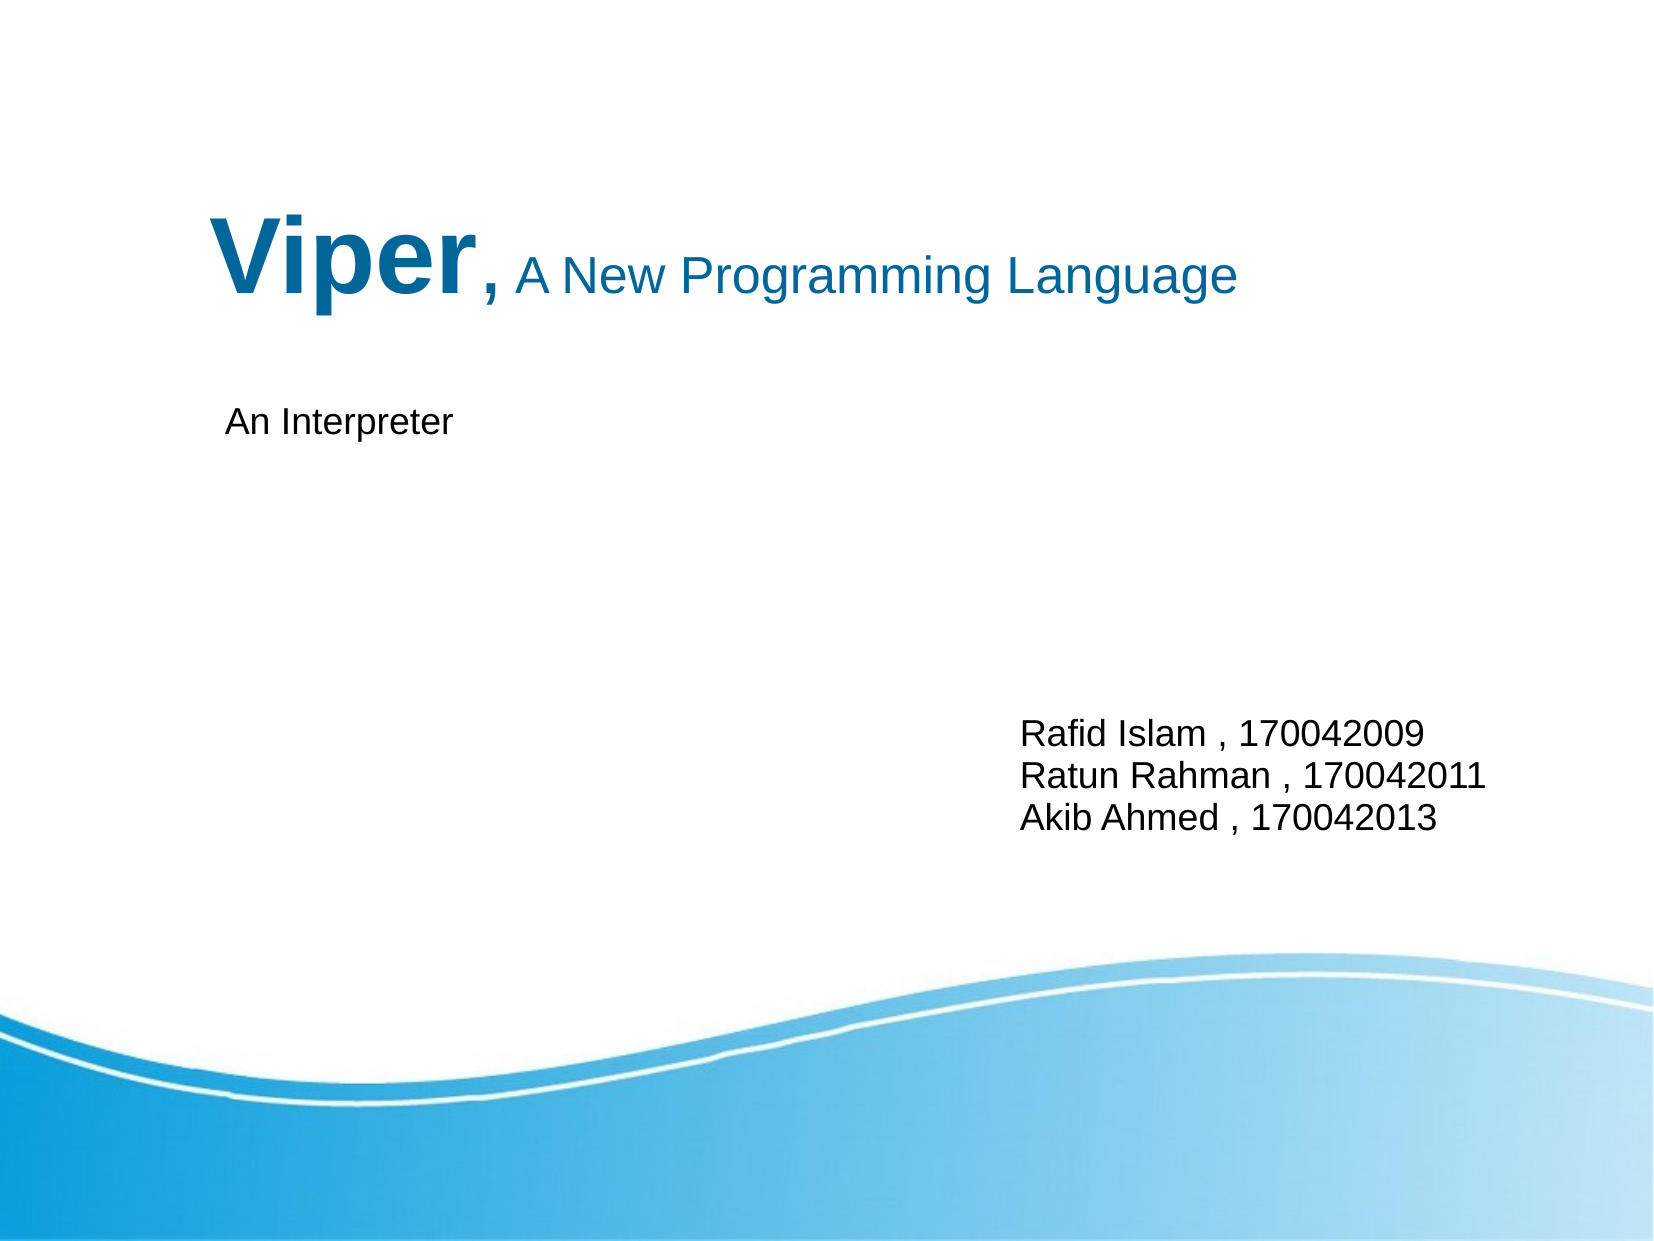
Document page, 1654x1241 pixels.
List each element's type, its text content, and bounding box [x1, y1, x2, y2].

text_box An Interpreter [210, 393, 646, 451]
picture [0, 952, 1654, 1241]
title Viper, A New Programming Language [0, 152, 1489, 361]
text_box Rafid Islam , 170042009 Ratun Rahman , 170042011 Akib Ahmed , 170042013 [1005, 705, 1606, 846]
